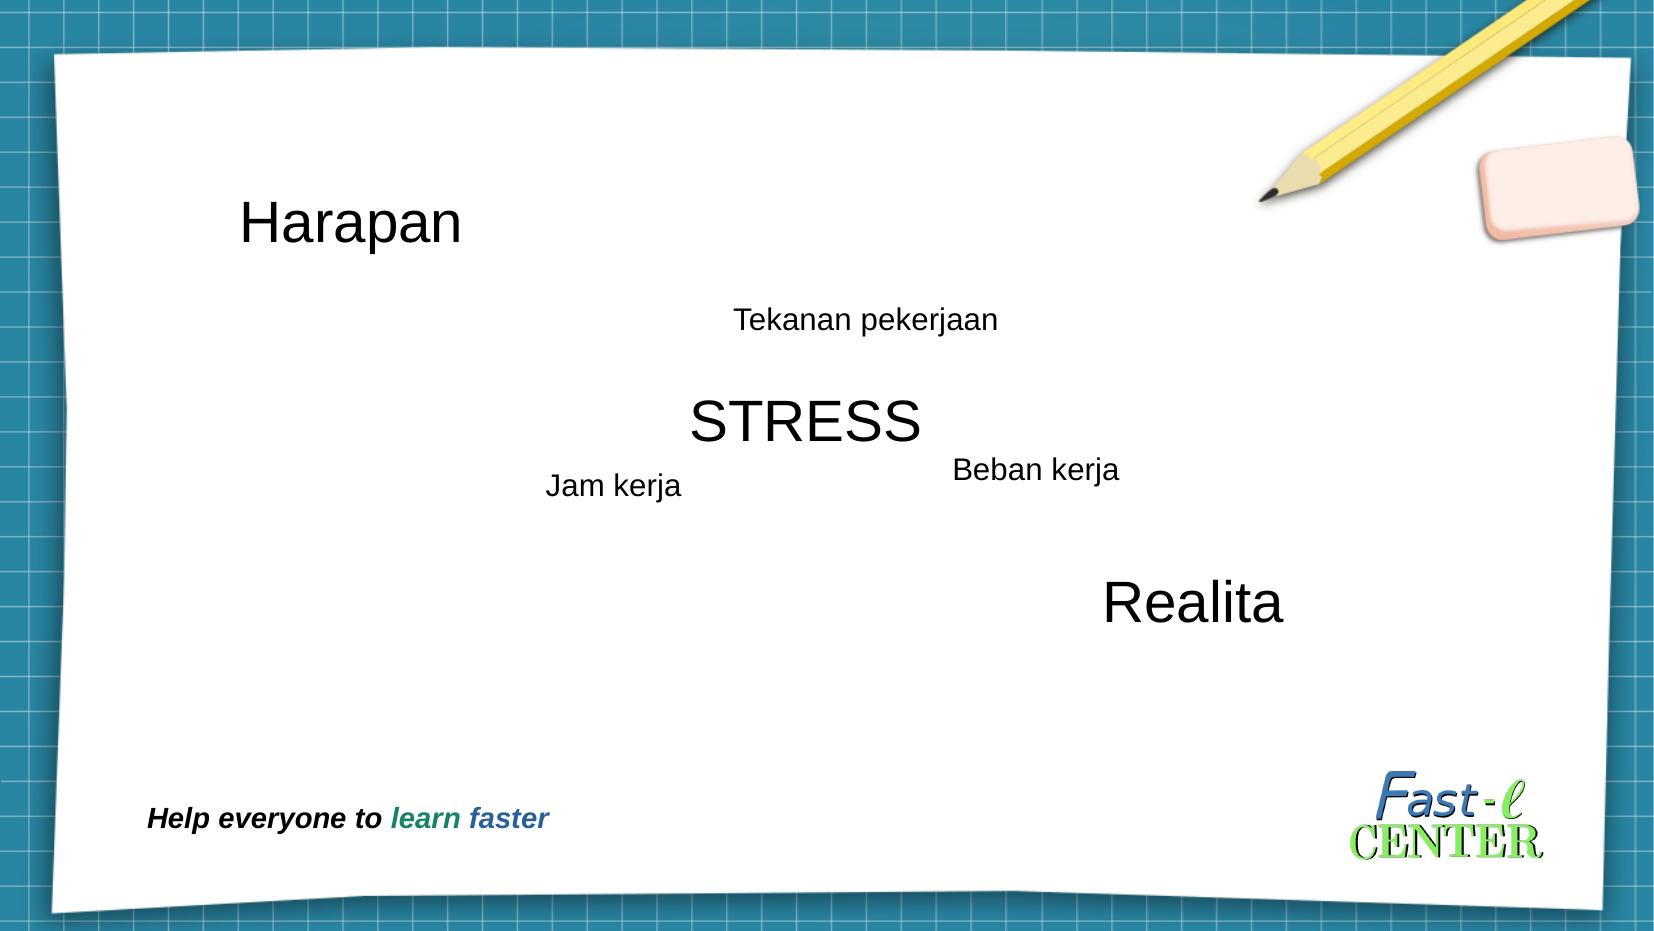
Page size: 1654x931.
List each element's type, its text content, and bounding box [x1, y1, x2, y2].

picture [0, 0, 1654, 931]
text_box Realita [1087, 562, 1345, 643]
text_box Help everyone to learn faster [132, 791, 658, 839]
text_box Jam kerja [530, 460, 788, 541]
text_box Beban kerja [937, 445, 1195, 526]
text_box Harapan [225, 182, 495, 263]
text_box Tekanan pekerjaan [718, 295, 1015, 376]
text_box STRESS [675, 380, 938, 461]
